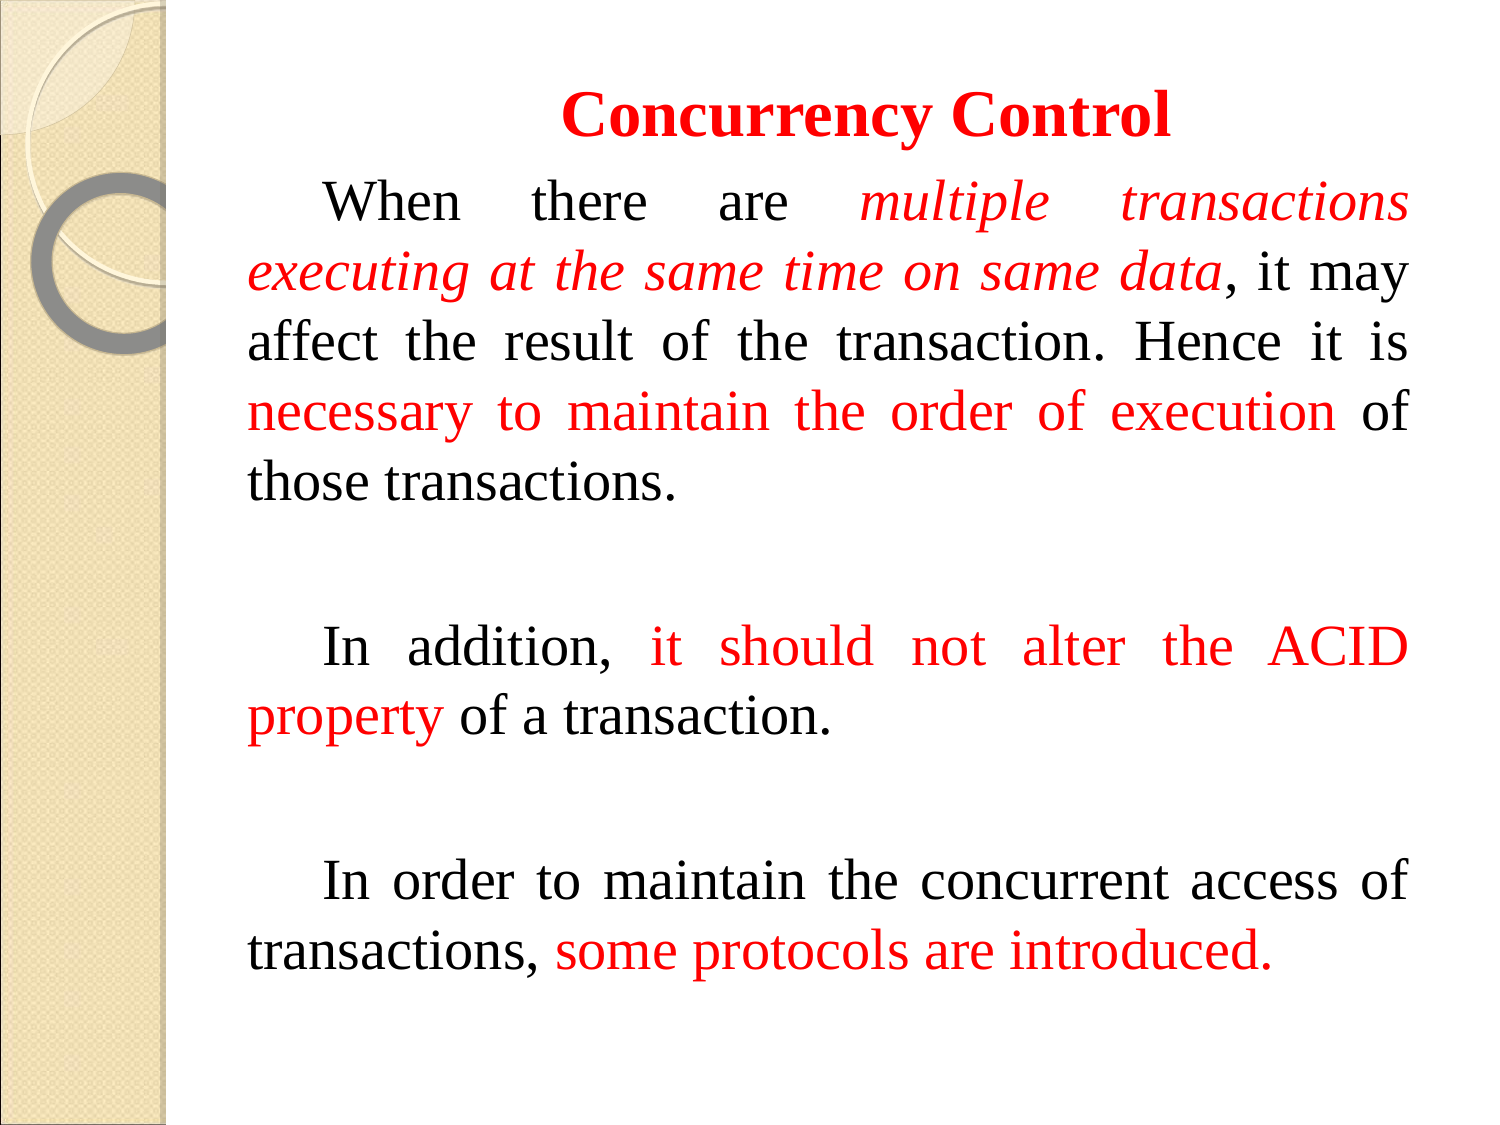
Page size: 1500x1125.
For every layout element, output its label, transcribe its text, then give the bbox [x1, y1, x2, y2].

list Concurrency Control When there are multiple transactions executing at the same time on same data, it may affect the result of the transaction. Hence it is necessary to maintain the order of execution of those transactions. In addition, it should not alter the ACID property of a transaction. In order to maintain the concurrent access of transactions, some protocols are introduced. [112, 62, 1426, 1038]
